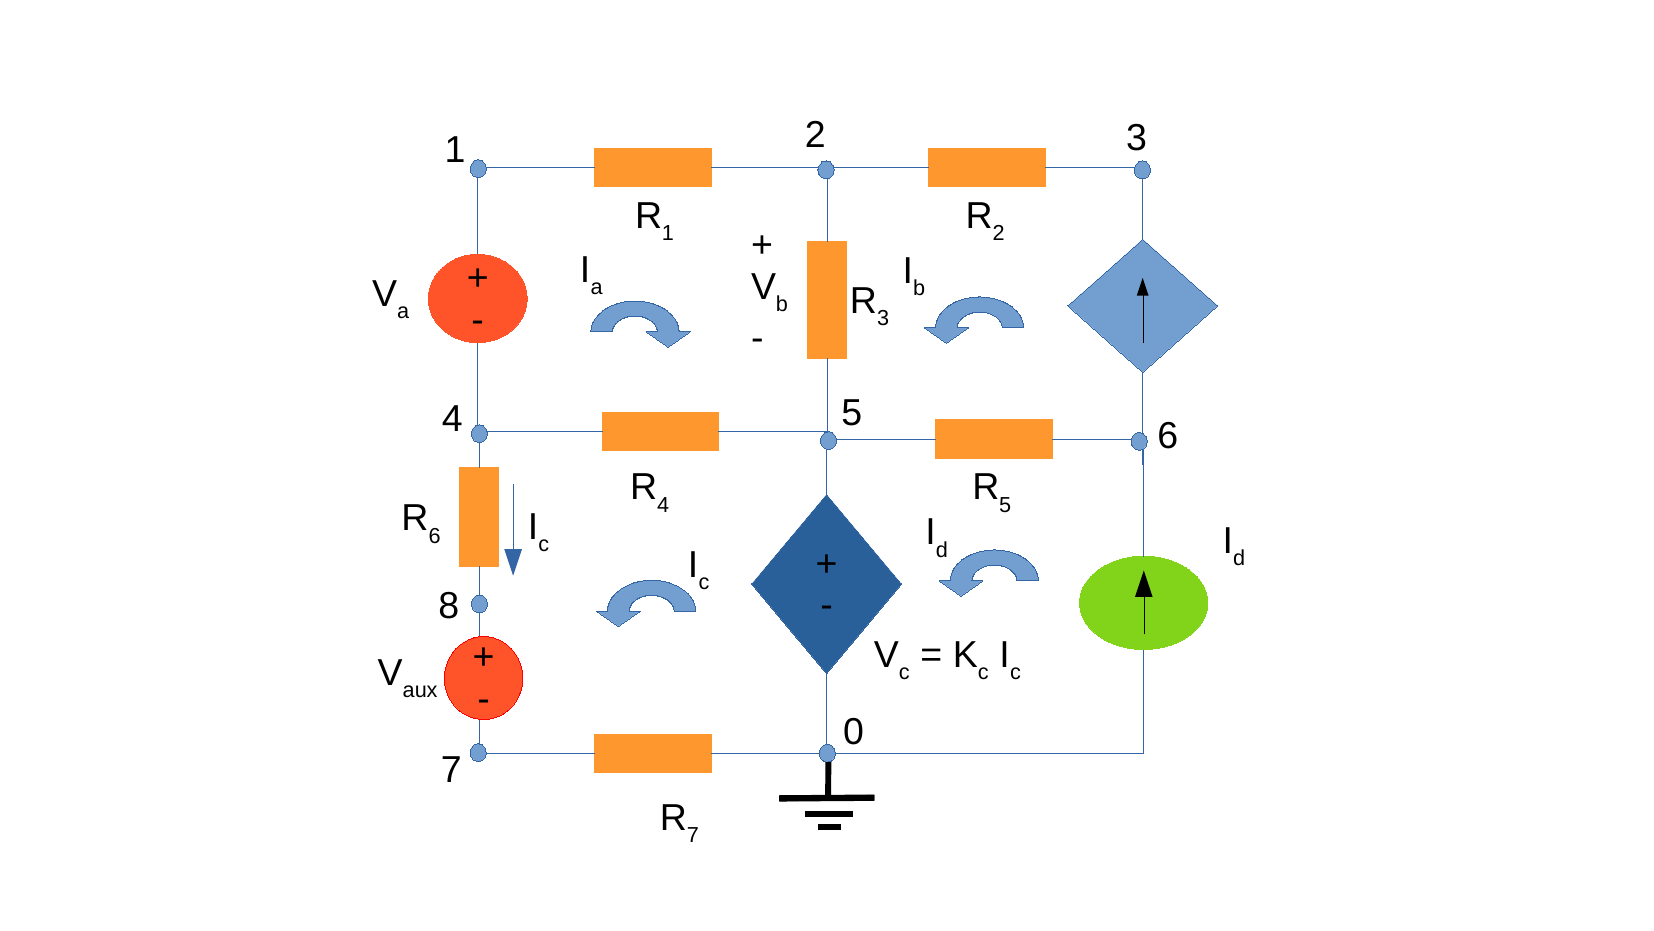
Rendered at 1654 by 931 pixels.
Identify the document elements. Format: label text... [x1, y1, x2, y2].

text_box R2 [950, 186, 1032, 265]
text_box [939, 581, 983, 597]
text_box Ia [565, 241, 644, 319]
text_box 7 [426, 741, 505, 819]
text_box R5 [957, 458, 1039, 536]
text_box [990, 549, 1039, 581]
text_box + - [436, 254, 528, 343]
text_box + - [752, 494, 902, 674]
text_box Ic [513, 498, 574, 576]
text_box Vaux [363, 643, 453, 710]
text_box 6 [1142, 407, 1222, 485]
text_box [928, 148, 1046, 187]
text_box R7 [645, 789, 727, 867]
text_box [602, 412, 719, 451]
text_box Va [357, 264, 436, 343]
text_box Ib [887, 241, 967, 320]
text_box 8 [423, 577, 503, 655]
text_box 3 [1111, 108, 1190, 187]
text_box Id [910, 503, 990, 581]
text_box [935, 419, 1053, 459]
text_box [594, 148, 712, 187]
text_box [594, 734, 712, 773]
text_box [644, 301, 691, 348]
text_box R6 [386, 489, 468, 567]
text_box Vc = Kc Ic [859, 625, 1080, 704]
text_box [1067, 239, 1218, 373]
text_box [459, 468, 499, 567]
text_box 1 [429, 121, 509, 200]
text_box [1079, 556, 1208, 650]
text_box [967, 296, 1024, 328]
text_box 0 [828, 703, 907, 784]
text_box [1131, 432, 1142, 451]
text_box 4 [427, 389, 506, 468]
text_box R1 [620, 186, 702, 265]
text_box [924, 320, 969, 344]
text_box [590, 319, 622, 332]
text_box [820, 432, 826, 449]
text_box [819, 744, 828, 762]
text_box 2 [790, 106, 869, 184]
text_box + Vb - [736, 215, 815, 393]
text_box Id [1207, 511, 1359, 590]
text_box [815, 241, 847, 359]
text_box 5 [826, 383, 906, 462]
text_box + - [453, 641, 523, 720]
text_box [596, 580, 673, 627]
text_box Ic [673, 535, 752, 614]
text_box R3 [835, 271, 917, 350]
text_box R4 [615, 458, 697, 536]
